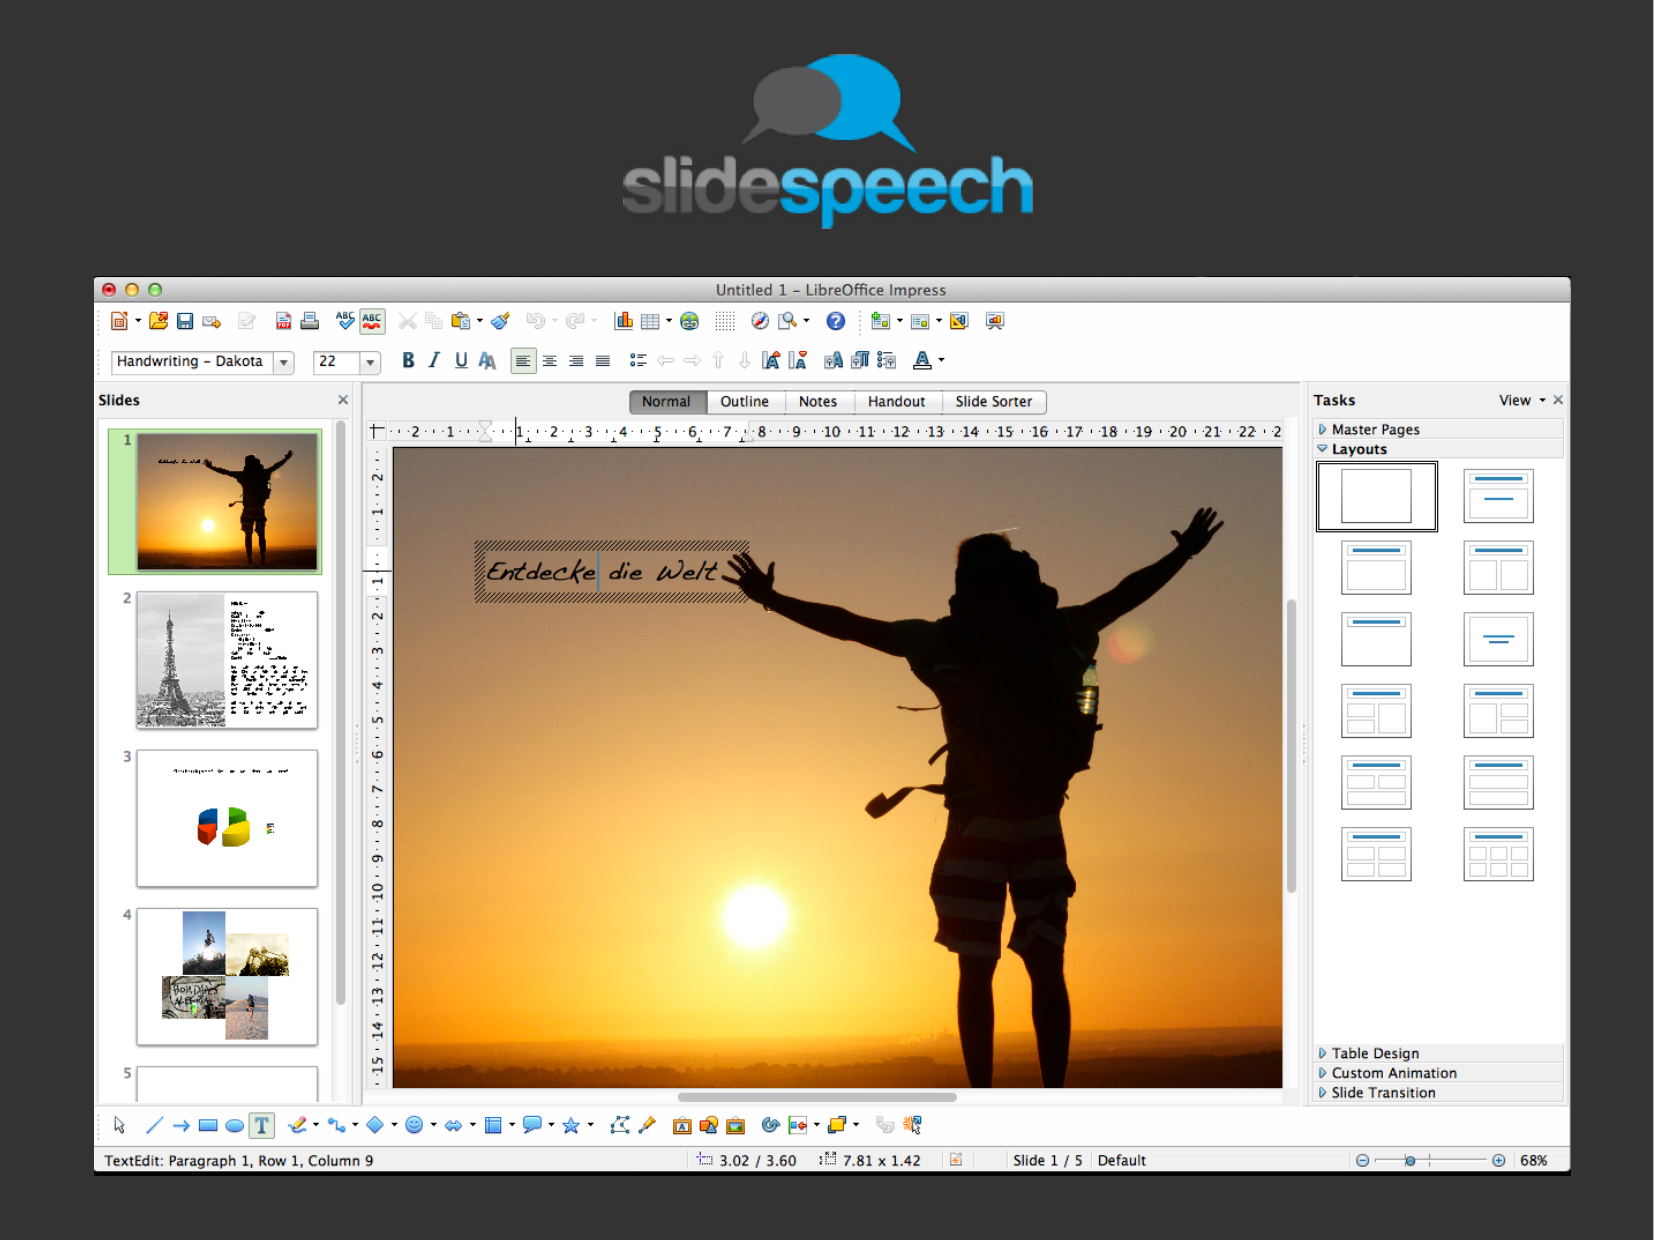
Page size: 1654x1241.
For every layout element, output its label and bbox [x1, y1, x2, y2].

picture [94, 276, 1571, 1176]
picture [620, 51, 1037, 231]
